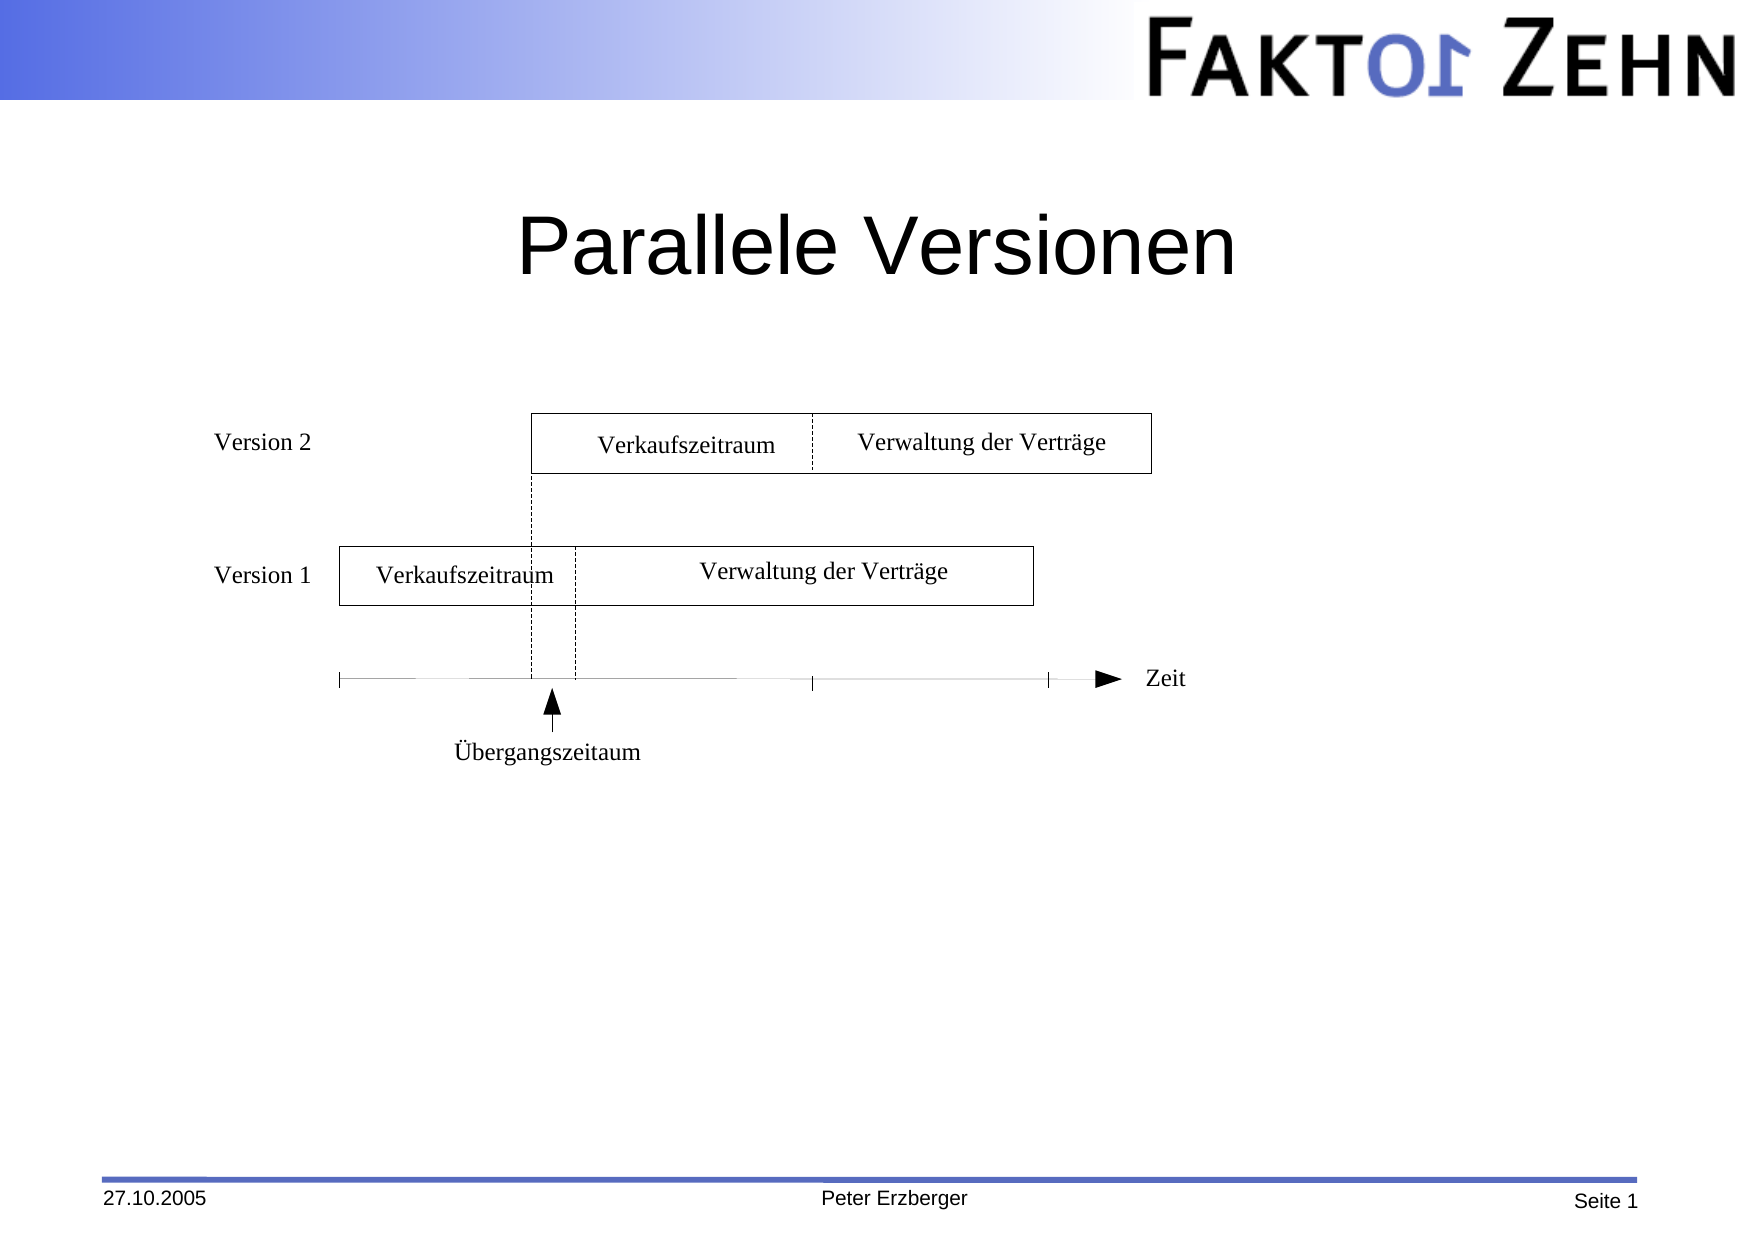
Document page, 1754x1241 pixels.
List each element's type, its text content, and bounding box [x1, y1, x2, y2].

text_box Version 2 [206, 428, 319, 458]
text_box Zeit [1145, 663, 1220, 697]
text_box Verkaufszeitraum [354, 561, 576, 591]
text_box Version 1 [206, 561, 319, 591]
text_box Verwaltung der Verträge [812, 428, 1152, 461]
text_box Übergangszeitaum [448, 738, 647, 768]
picture [1133, 2, 1749, 105]
text_box Verkaufszeitraum [575, 431, 798, 464]
text_box Verwaltung der Verträge [679, 557, 969, 591]
title Parallele Versionen [179, 142, 1576, 349]
